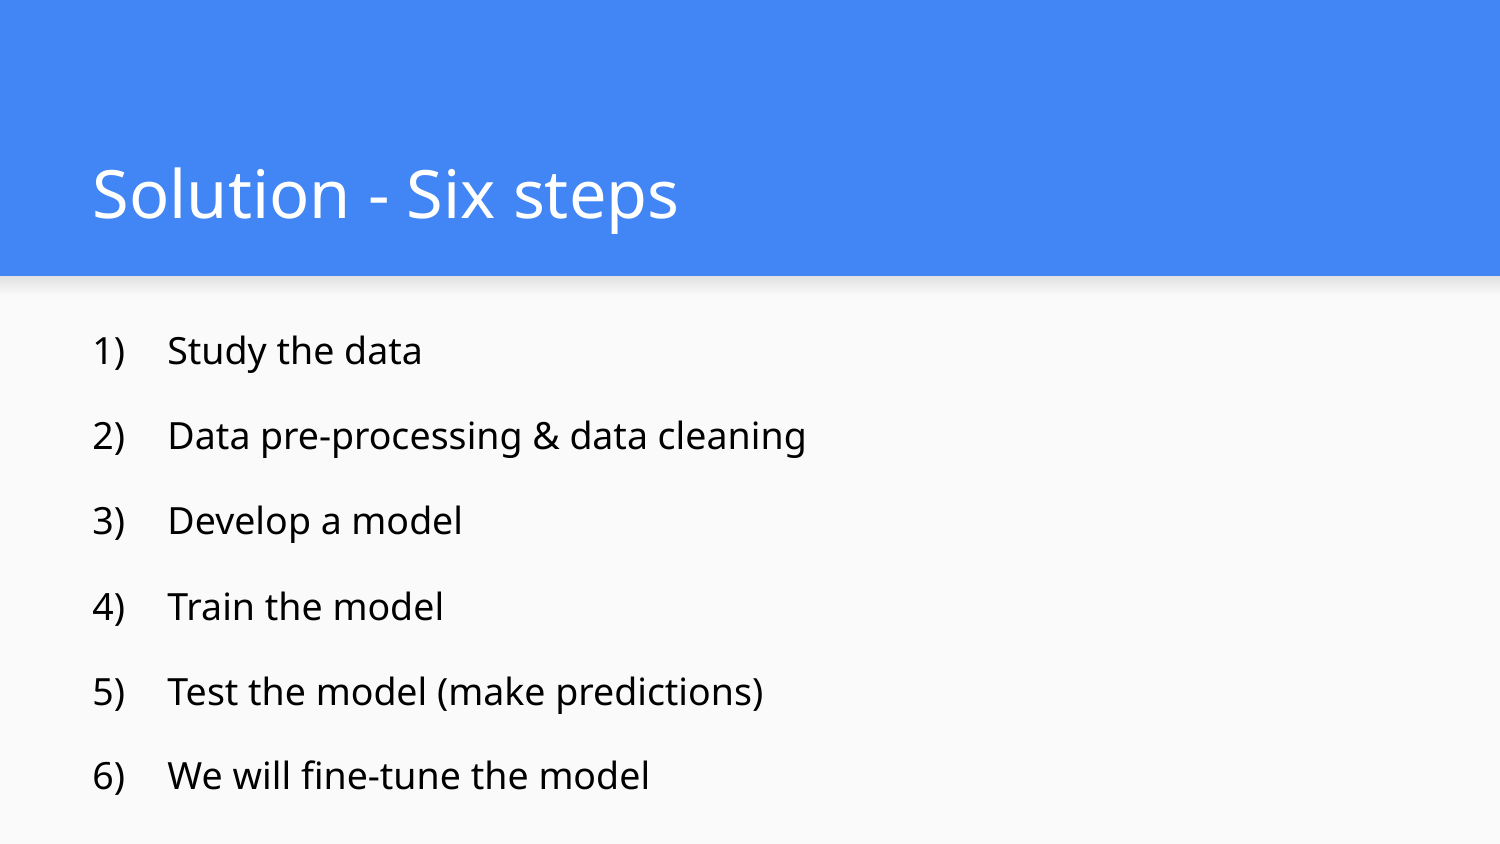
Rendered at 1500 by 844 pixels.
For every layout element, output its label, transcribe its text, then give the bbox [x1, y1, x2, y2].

list 1) Study the data 2) Data pre-processing & data cleaning 3) Develop a model 4) Train the model 5) Test the model (make predictions) 6) We will fine-tune the model [77, 305, 1427, 751]
title Solution - Six steps [77, 121, 1427, 248]
